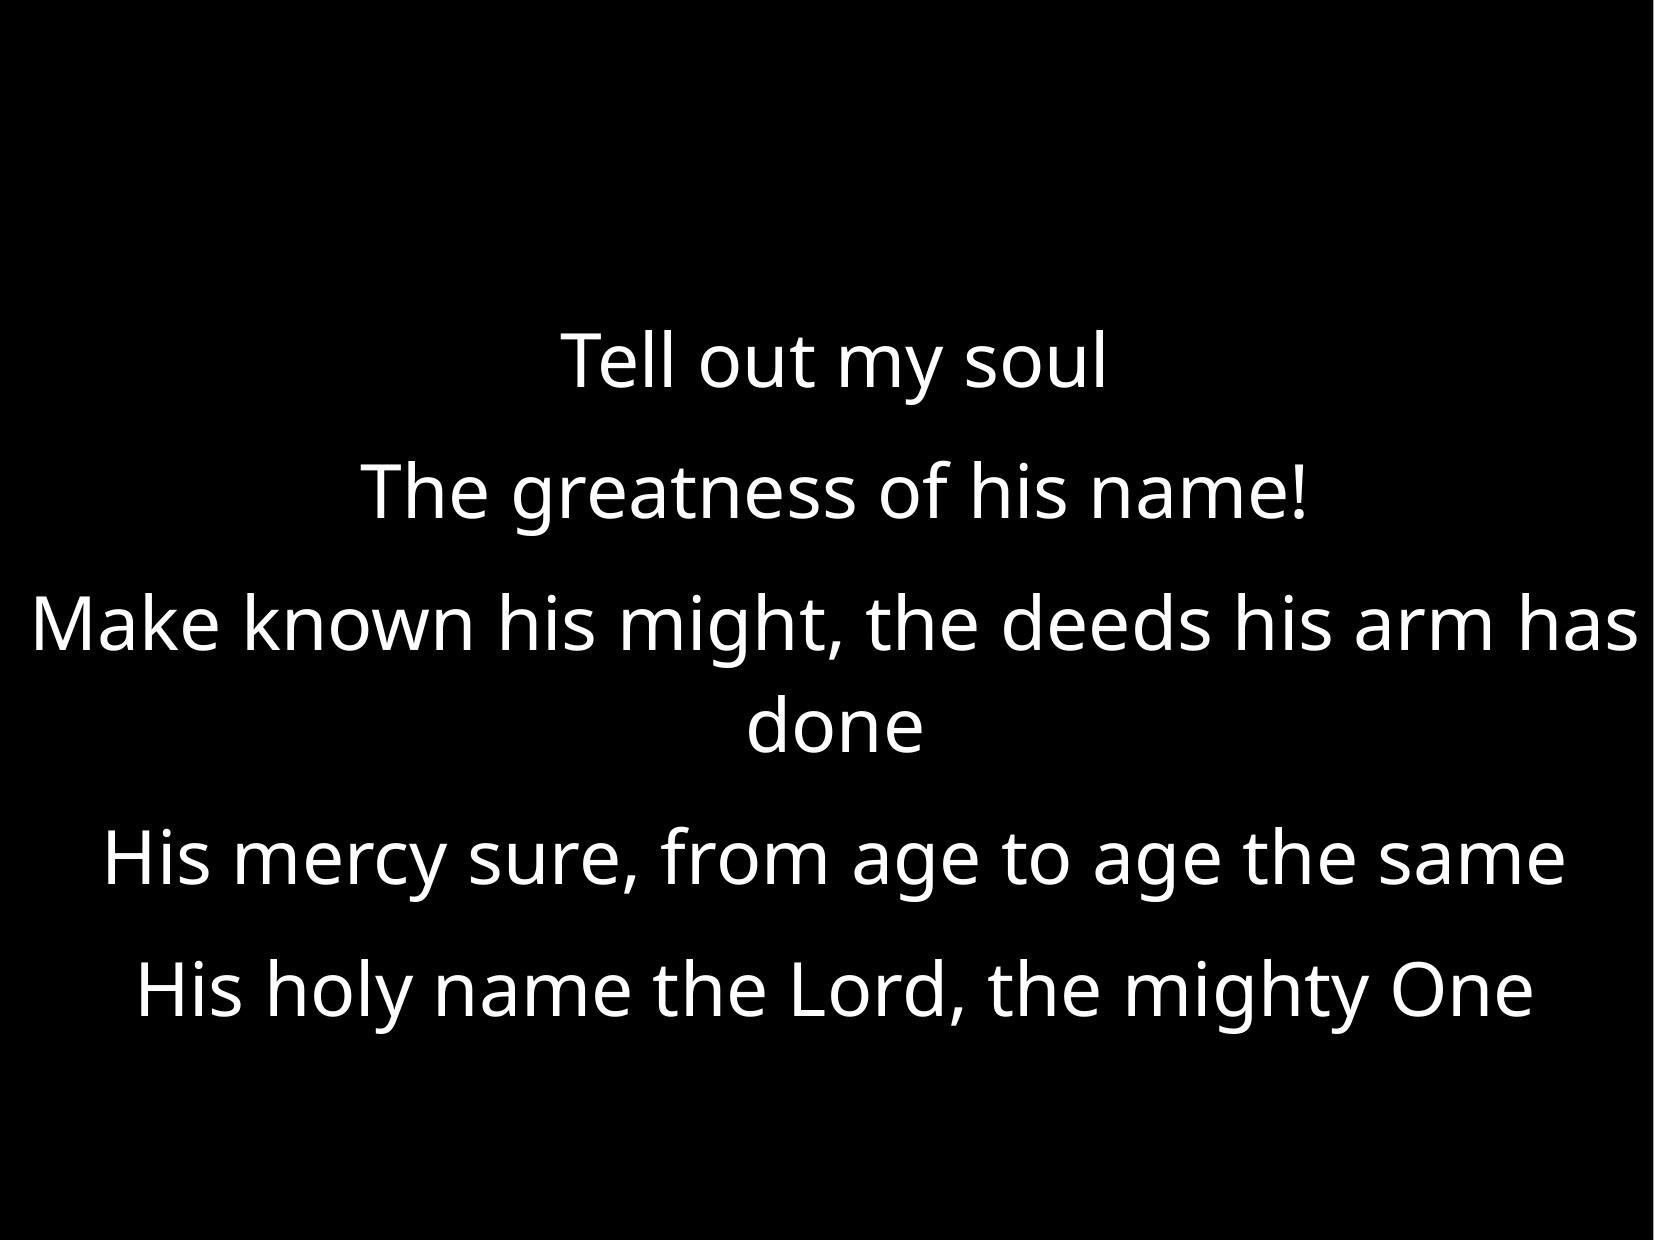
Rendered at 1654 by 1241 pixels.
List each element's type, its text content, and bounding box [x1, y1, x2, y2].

list Tell out my soul The greatness of his name! Make known his might, the deeds his arm has done His mercy sure, from age to age the same His holy name the Lord, the mighty One [0, 307, 1654, 1229]
